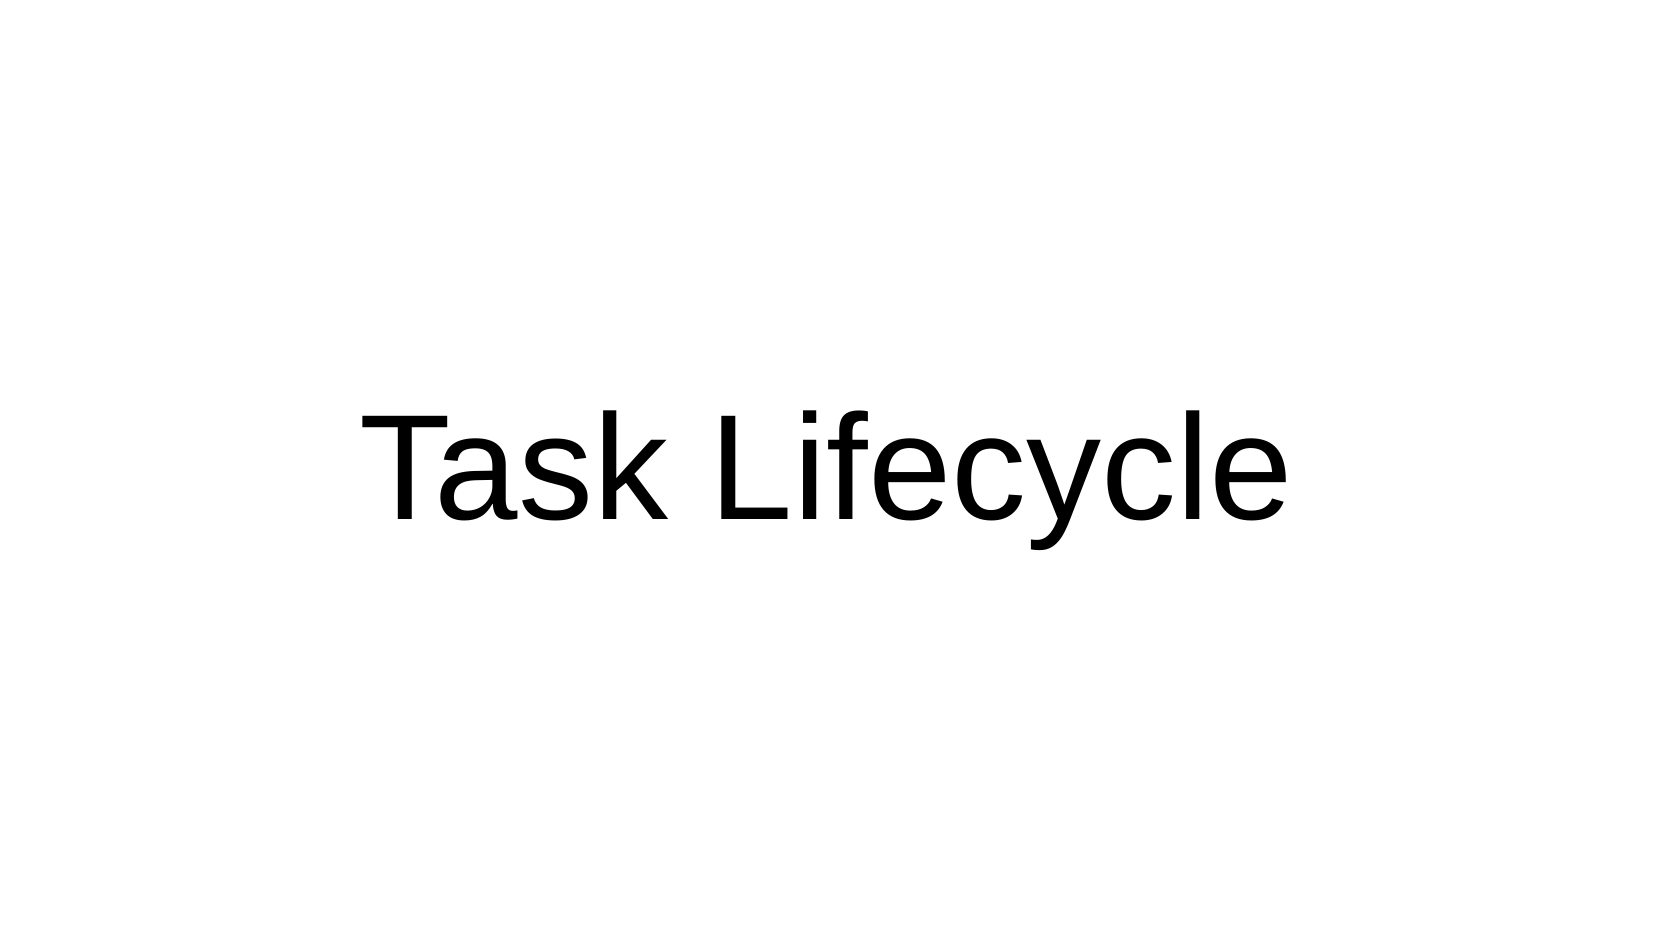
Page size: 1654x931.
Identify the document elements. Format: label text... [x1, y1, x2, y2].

title Task Lifecycle [82, 37, 1571, 898]
